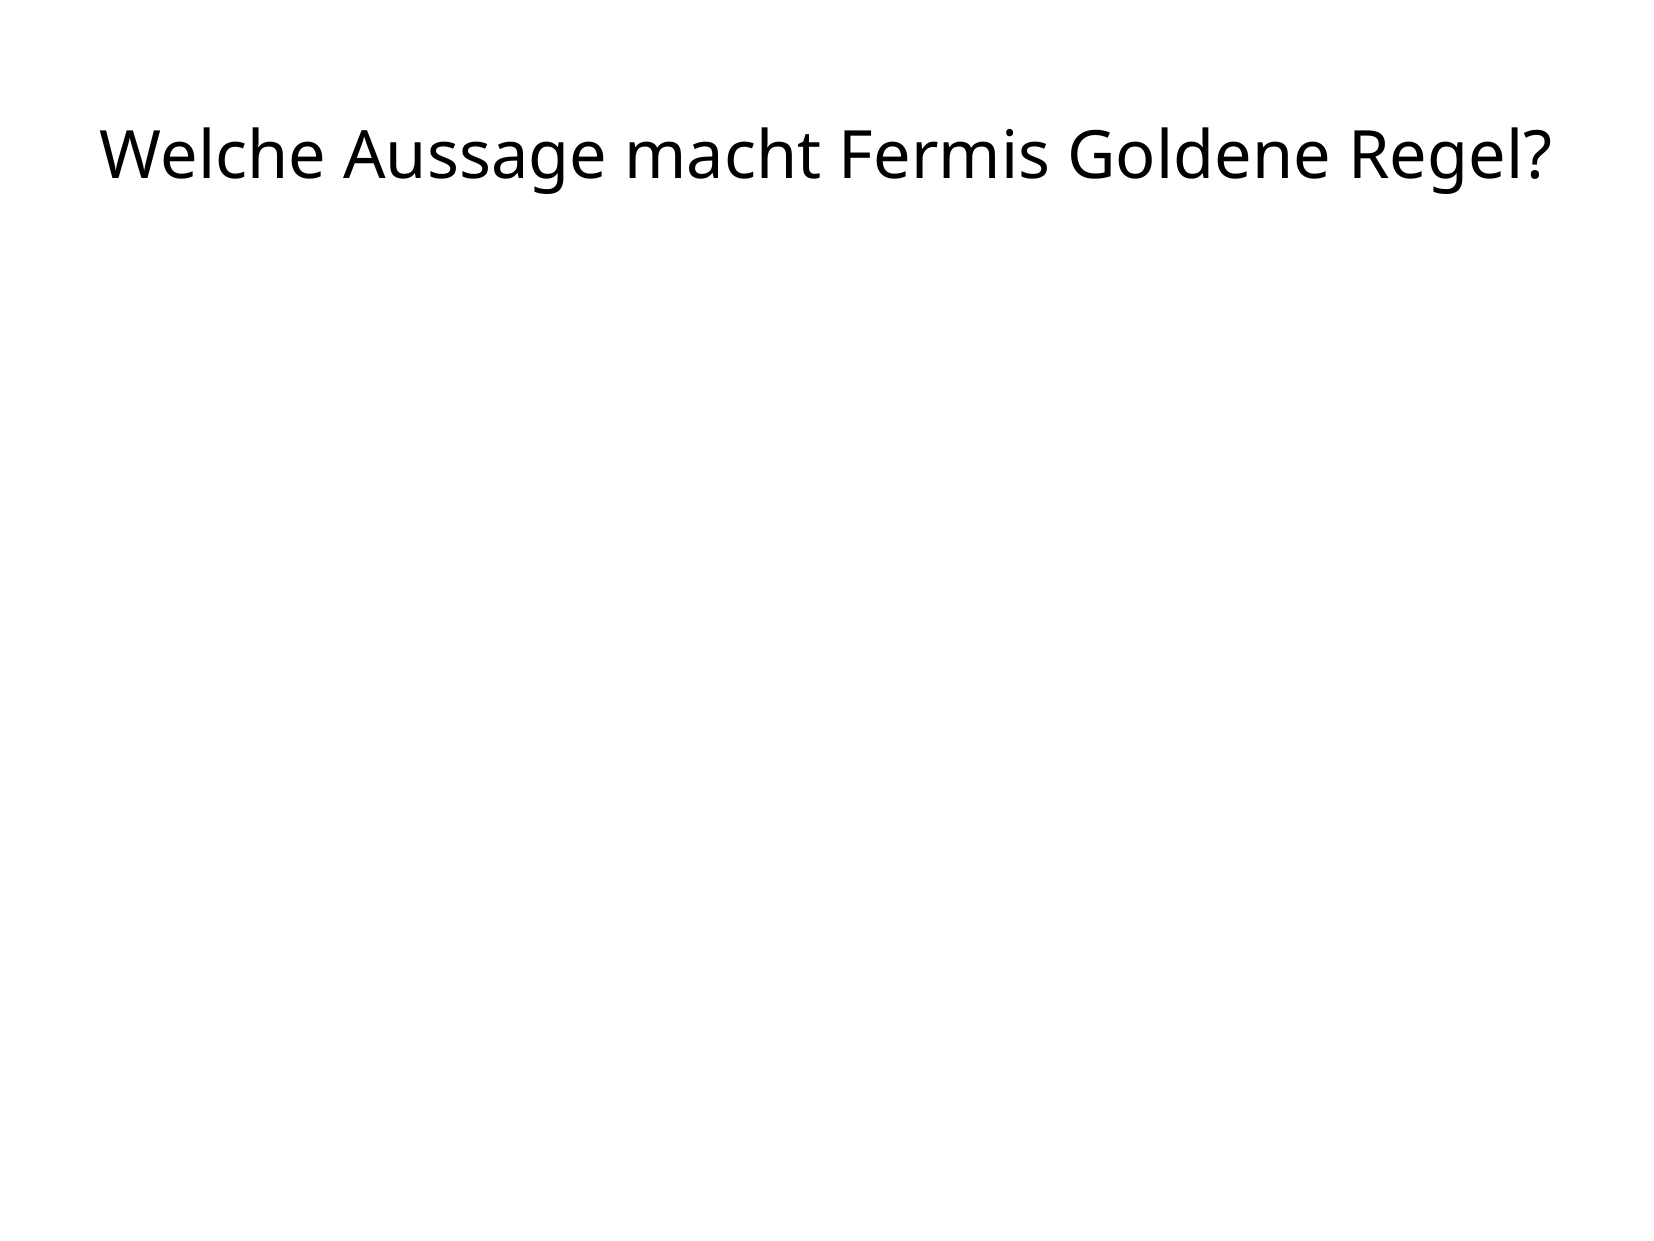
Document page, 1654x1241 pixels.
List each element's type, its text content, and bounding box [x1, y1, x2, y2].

title Welche Aussage macht Fermis Goldene Regel? [82, 49, 1571, 257]
